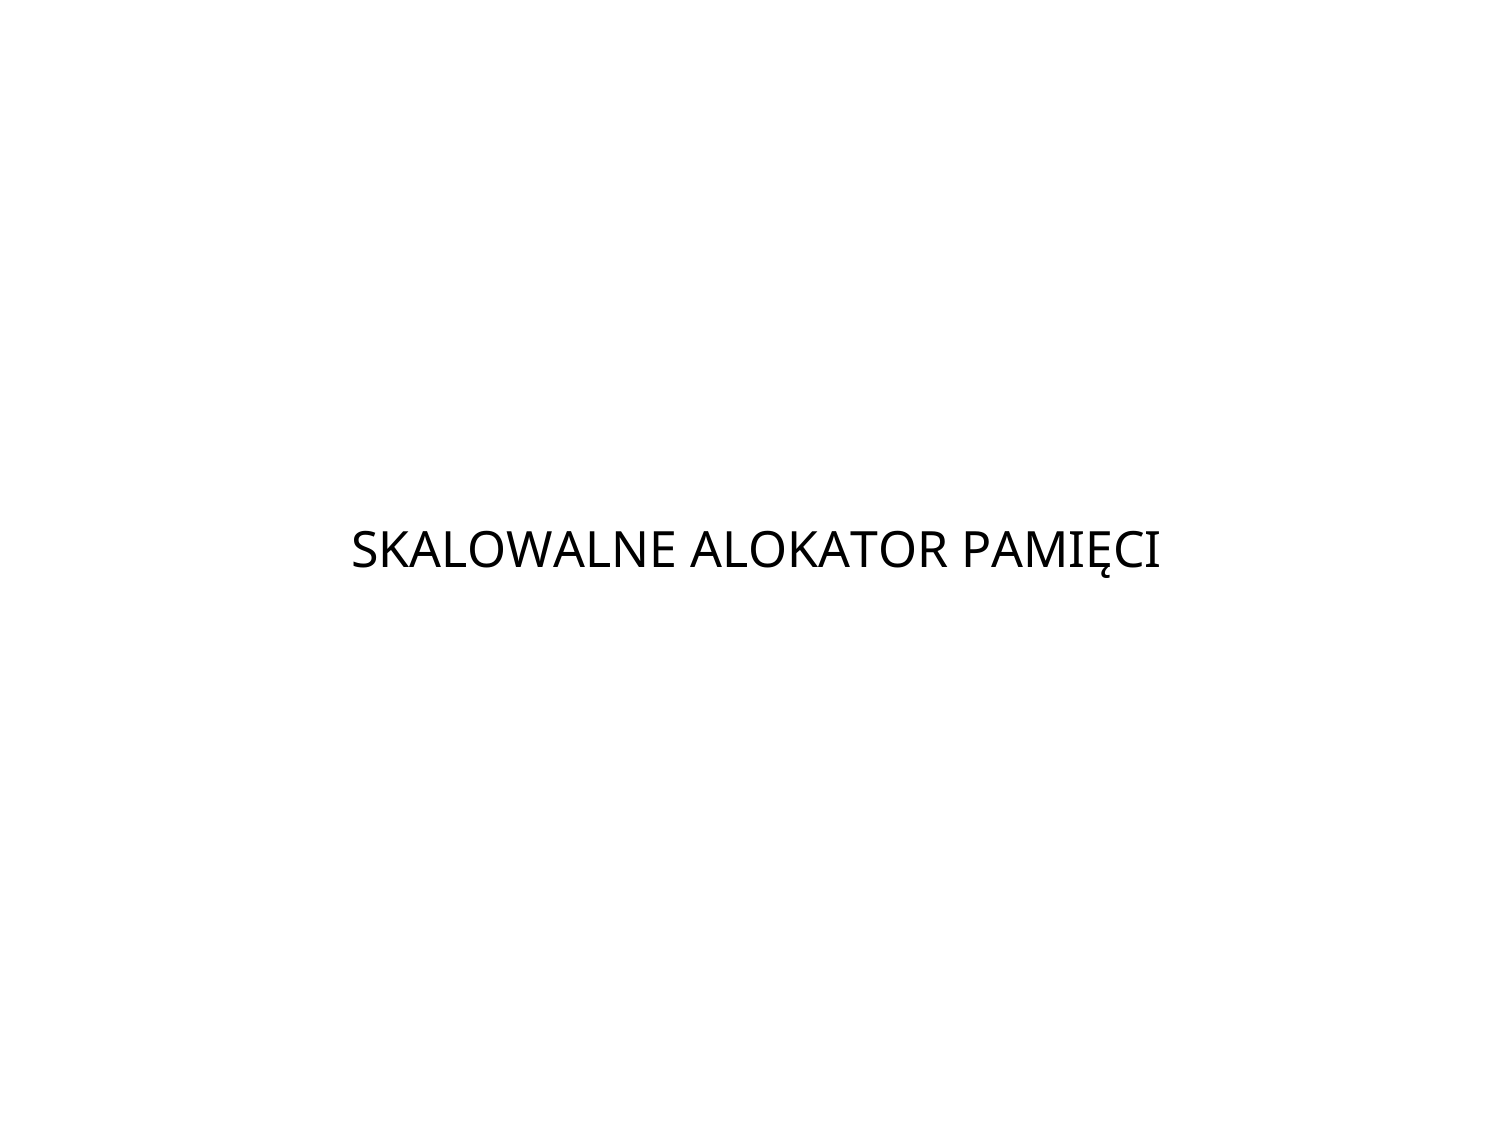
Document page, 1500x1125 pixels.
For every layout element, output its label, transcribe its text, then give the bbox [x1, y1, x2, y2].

subtitle SKALOWALNE ALOKATOR PAMIĘCI [165, 188, 1349, 906]
